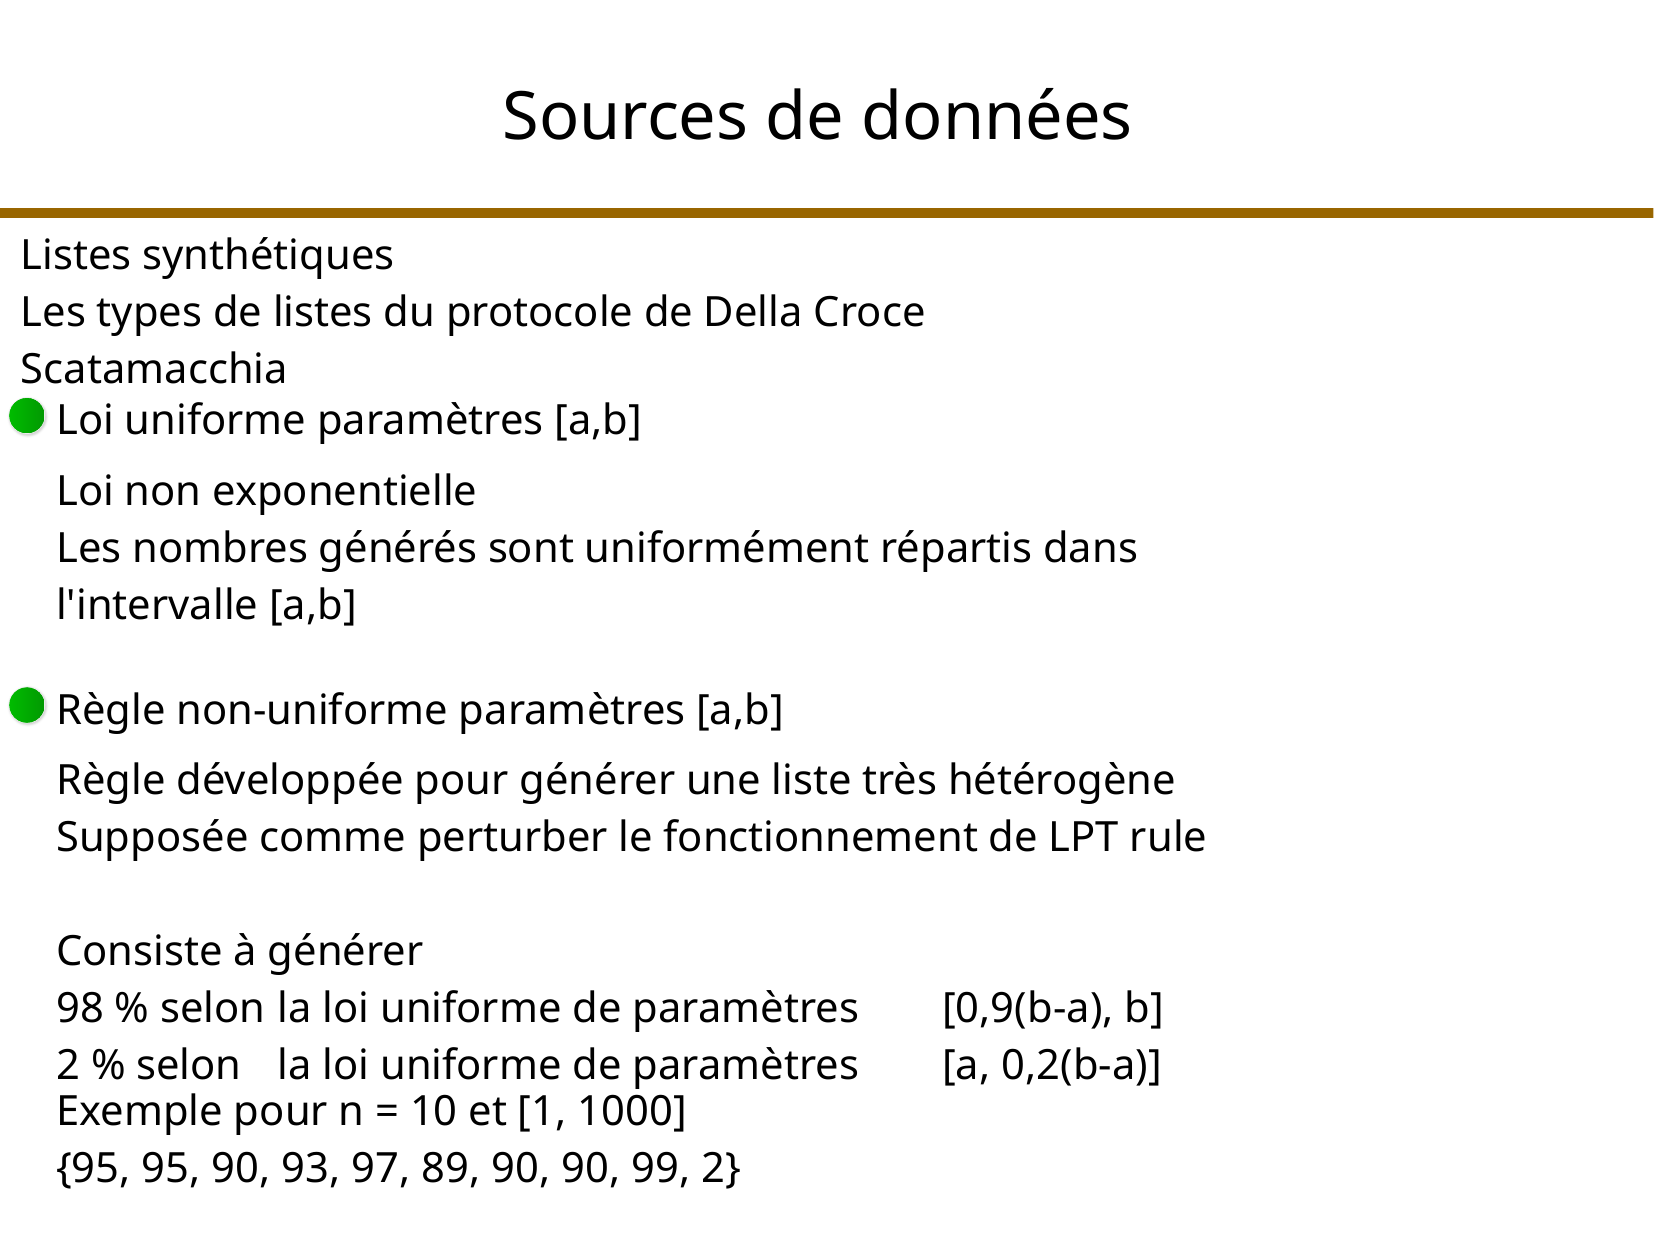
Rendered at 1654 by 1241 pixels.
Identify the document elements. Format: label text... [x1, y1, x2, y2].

picture [6, 685, 41, 727]
text_box Règle développée pour générer une liste très hétérogène Supposée comme perturber le fonctionnement de LPT rule Consiste à générer 98 % selon la loi uniforme de paramètres [0,9(b-a), b] 2 % selon la loi uniforme de paramètres [a, 0,2(b-a)] [41, 742, 1241, 1045]
text_box Loi non exponentielle Les nombres générés sont uniformément répartis dans l'intervalle [a,b] [41, 453, 1241, 612]
title Sources de données [82, 43, 1571, 184]
text_box Loi uniforme paramètres [a,b] [41, 382, 1619, 446]
text_box Exemple pour n = 10 et [1, 1000] {95, 95, 90, 93, 97, 89, 90, 90, 99, 2} [41, 1073, 1241, 1184]
text_box Listes synthétiques Les types de listes du protocole de Della Croce Scatamacchia [6, 217, 1205, 328]
picture [6, 395, 41, 438]
text_box Règle non-uniforme paramètres [a,b] [41, 671, 1619, 735]
